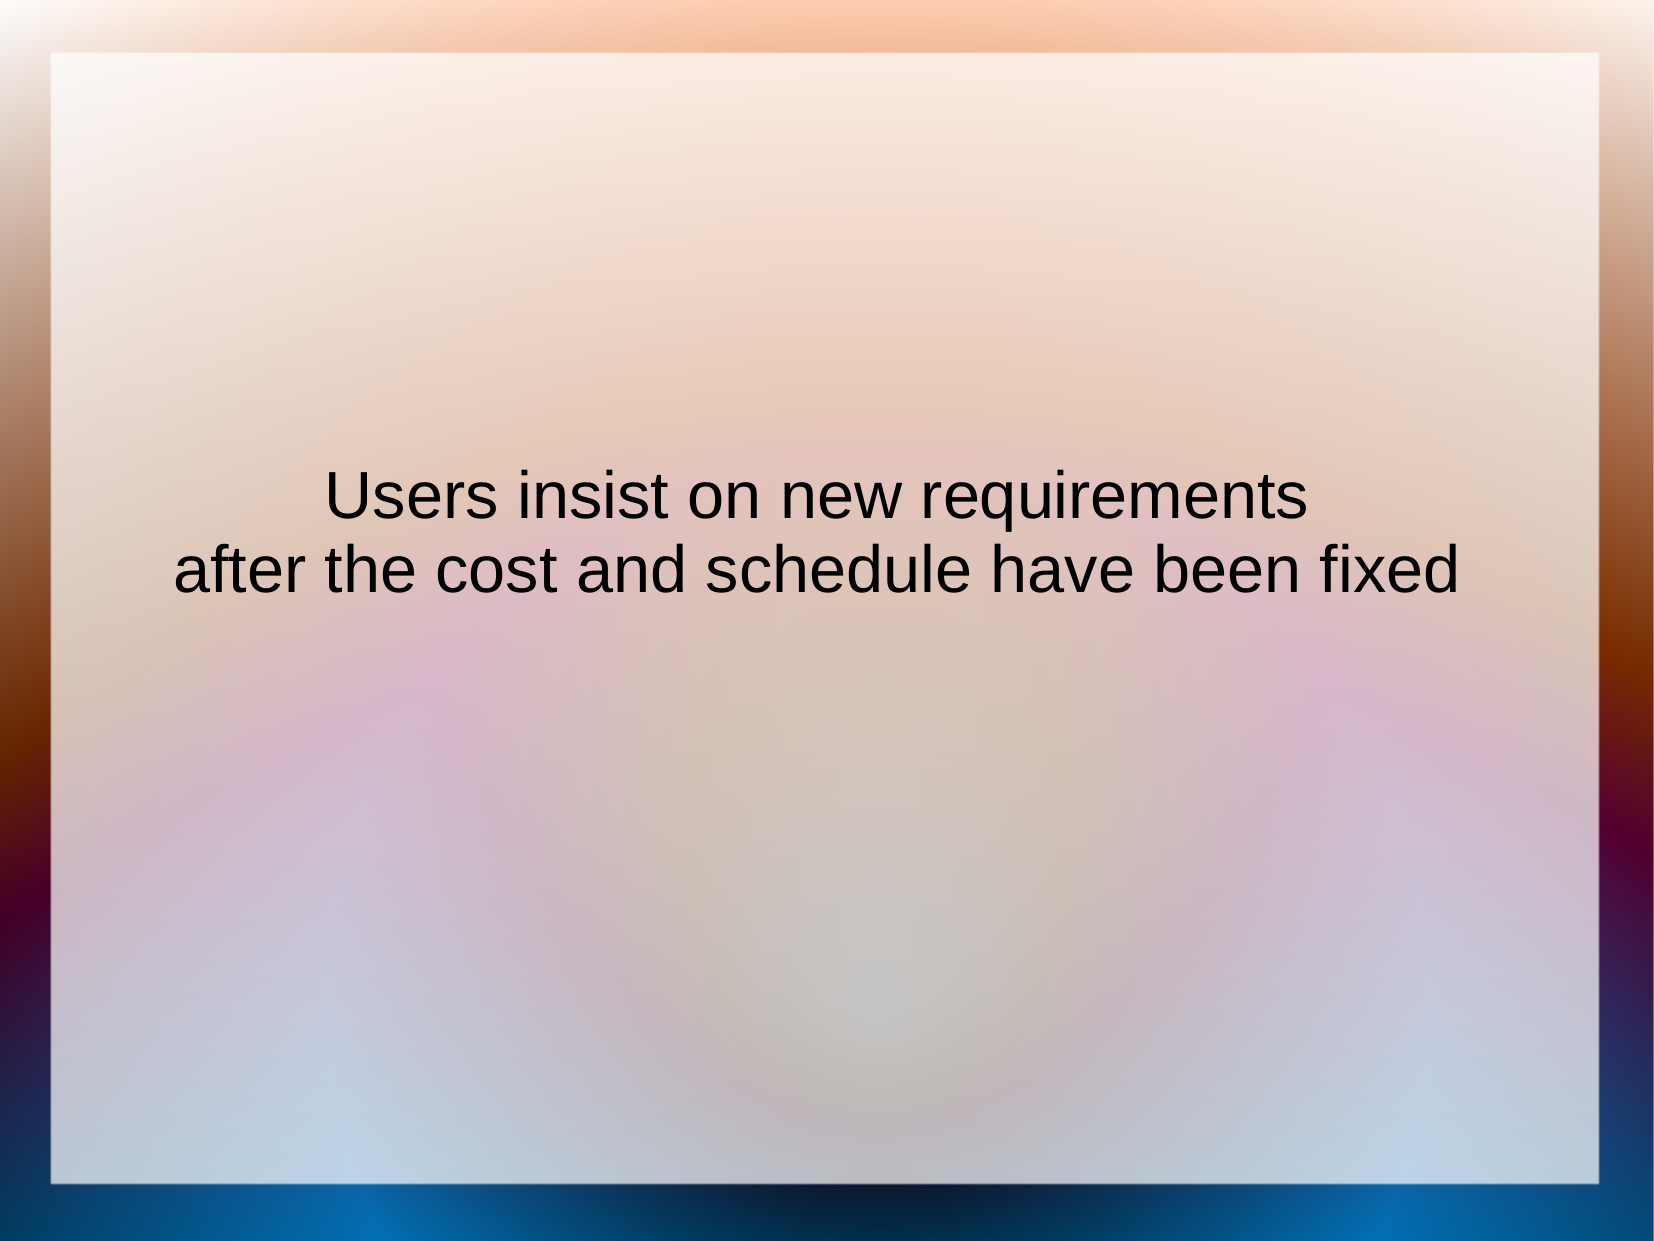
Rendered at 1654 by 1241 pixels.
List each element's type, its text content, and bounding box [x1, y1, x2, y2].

picture [0, 0, 1654, 1241]
subtitle Users insist on new requirements after the cost and schedule have been fixed [82, 55, 1571, 1010]
